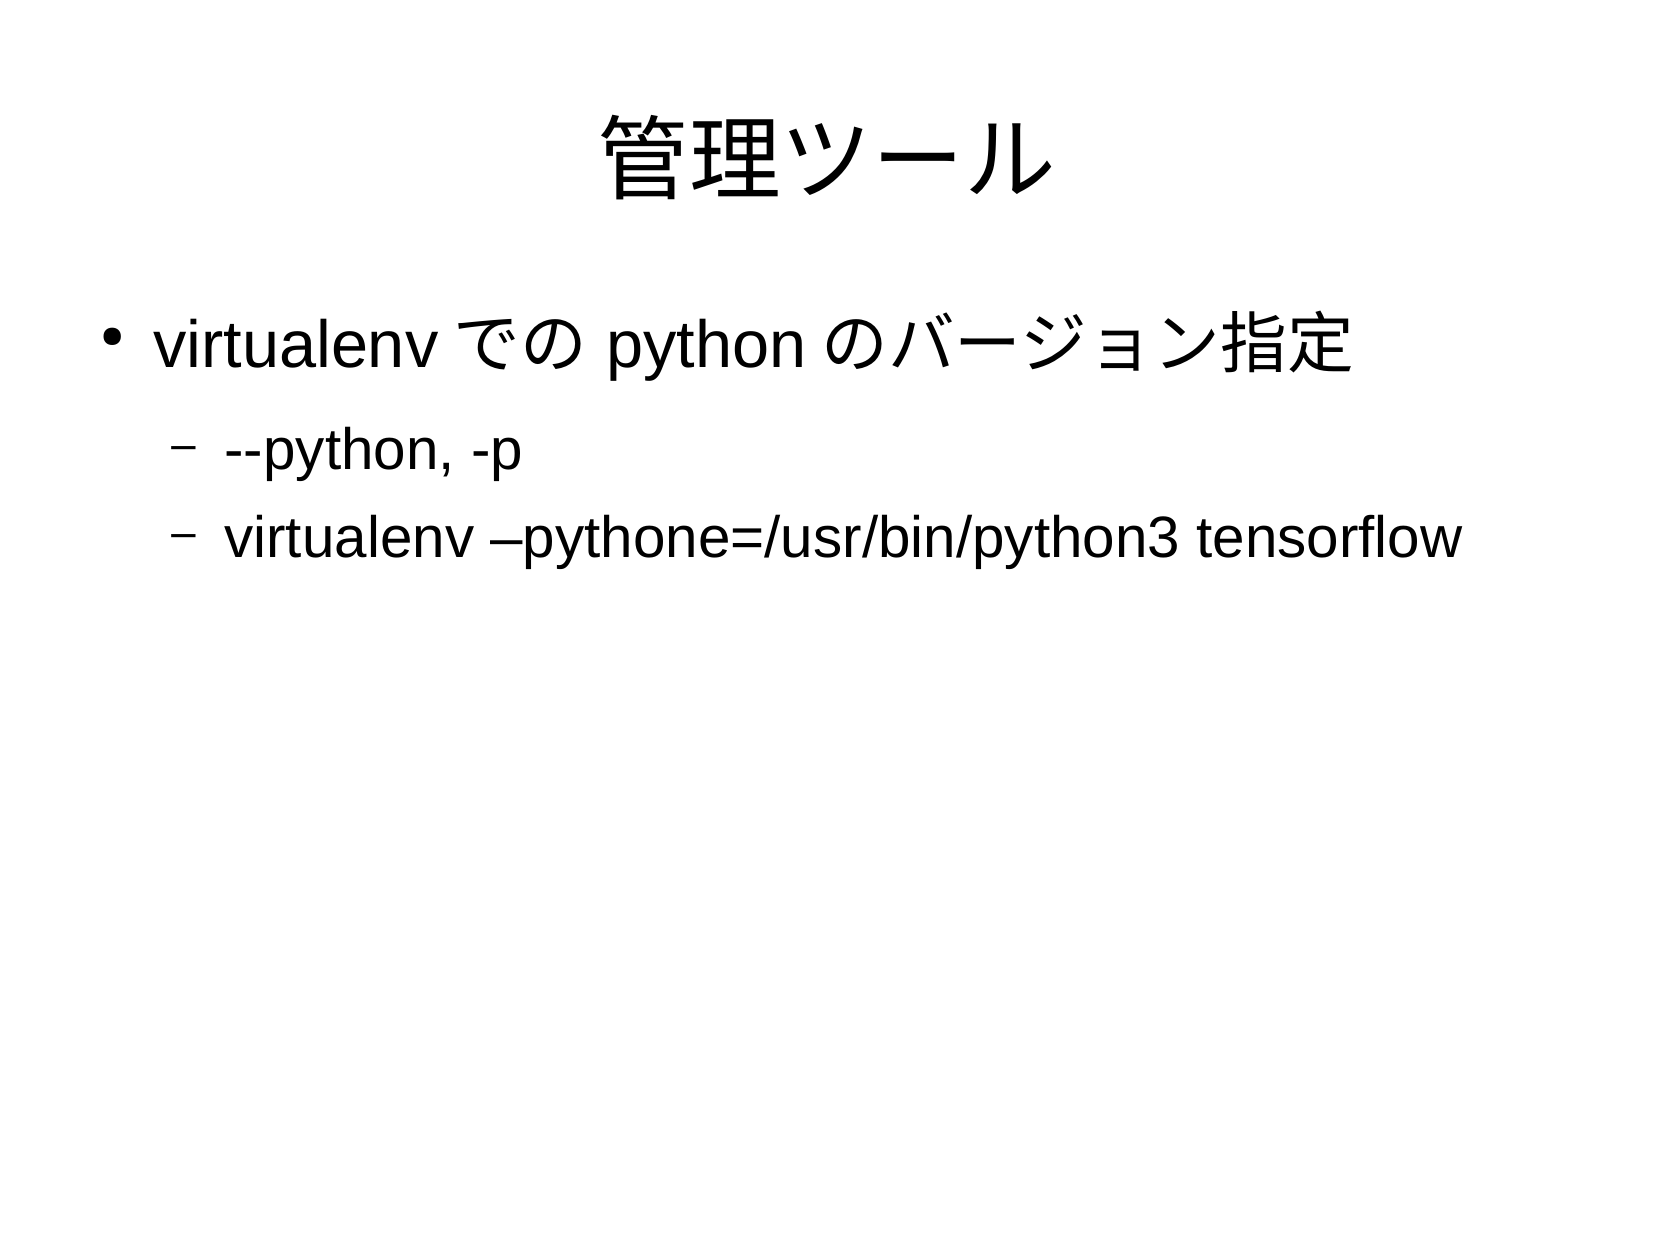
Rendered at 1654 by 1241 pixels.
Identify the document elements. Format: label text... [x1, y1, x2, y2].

list virtualenvでのpythonのバージョン指定 --python, -p virtualenv –pythone=/usr/bin/python3 tensorflow [82, 290, 1571, 1010]
title 管理ツール [82, 49, 1571, 257]
